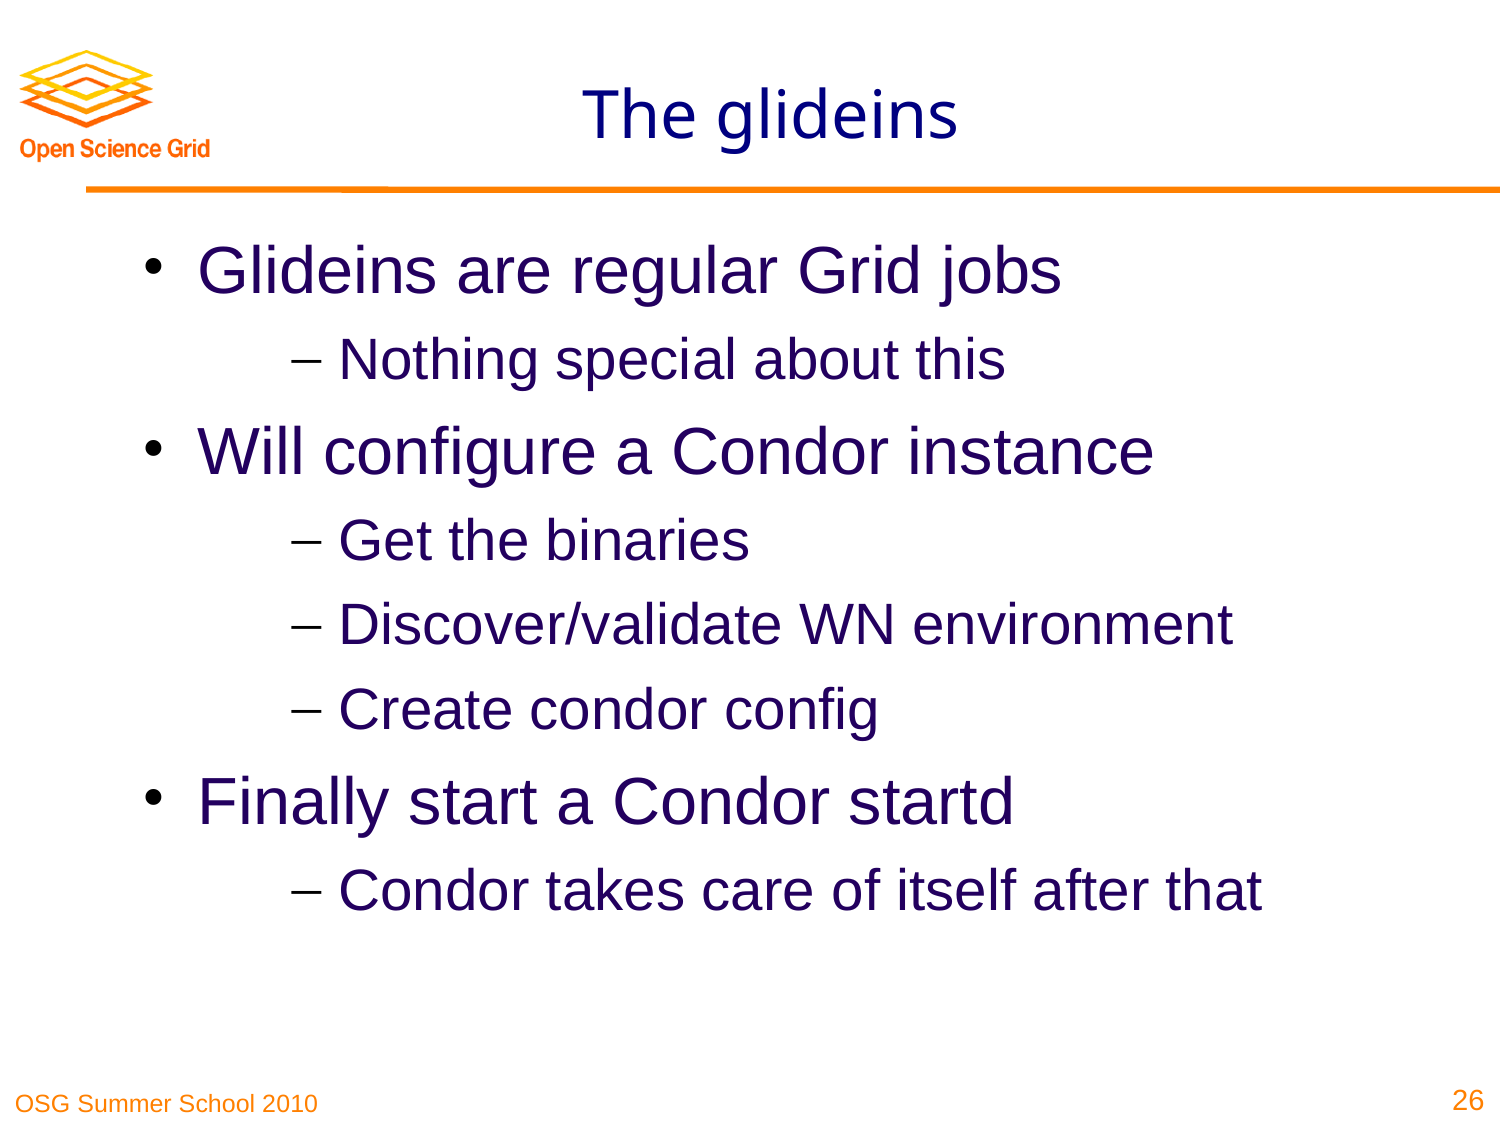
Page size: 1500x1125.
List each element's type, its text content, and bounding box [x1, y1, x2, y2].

list Glideins are regular Grid jobs Nothing special about this Will configure a Condor instance Get the binaries Discover/validate WN environment Create condor config Finally start a Condor startd Condor takes care of itself after that [127, 218, 1402, 987]
title The glideins [201, 18, 1341, 206]
picture [0, 27, 201, 179]
